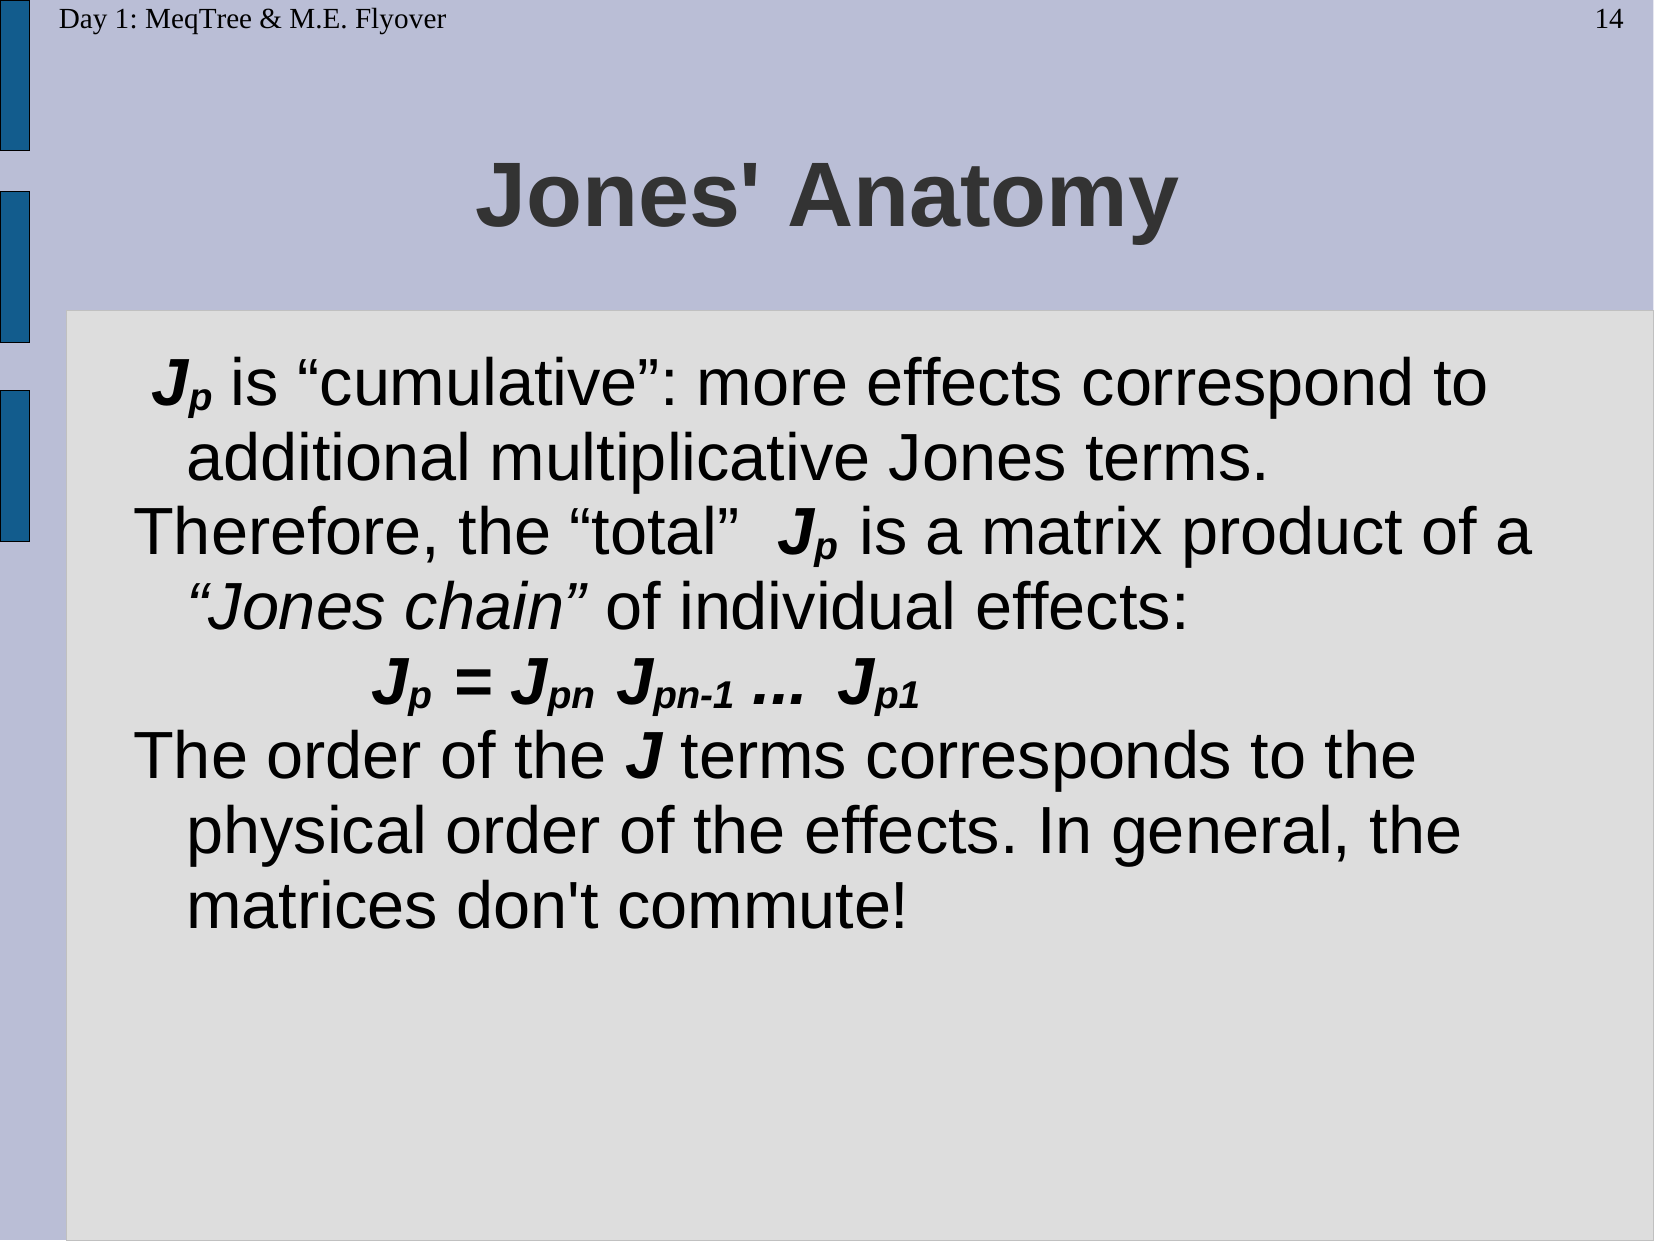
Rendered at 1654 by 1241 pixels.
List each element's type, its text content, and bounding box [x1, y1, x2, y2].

title Jones' Anatomy [121, 91, 1534, 299]
list Jp is “cumulative”: more effects correspond to additional multiplicative Jones terms. Therefore, the “total” Jp is a matrix product of a “Jones chain” of individual effects: Jp = Jpn Jpn-1 ... Jp1 The order of the J terms corresponds to the physical order of the effects. In general, the matrices don't commute! [115, 344, 1625, 1127]
